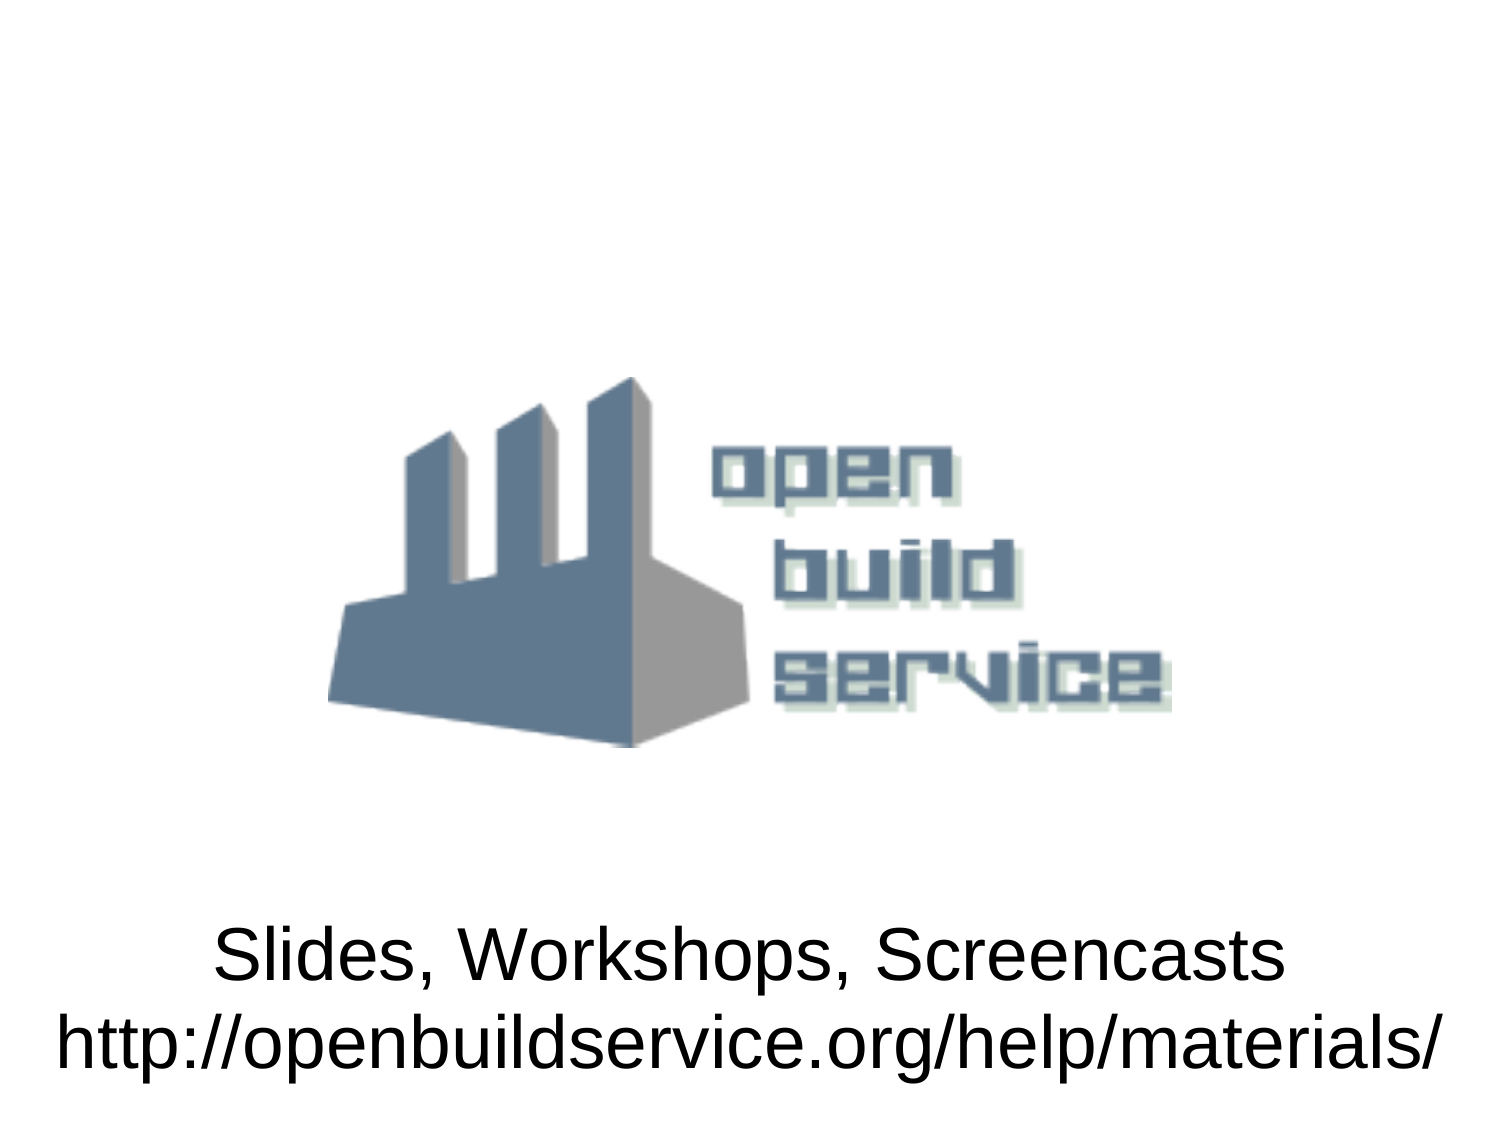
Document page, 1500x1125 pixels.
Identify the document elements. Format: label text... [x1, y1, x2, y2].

picture [328, 377, 1172, 748]
text_box Slides, Workshops, Screencasts http://openbuildservice.org/help/materials/ [55, 907, 1445, 1081]
